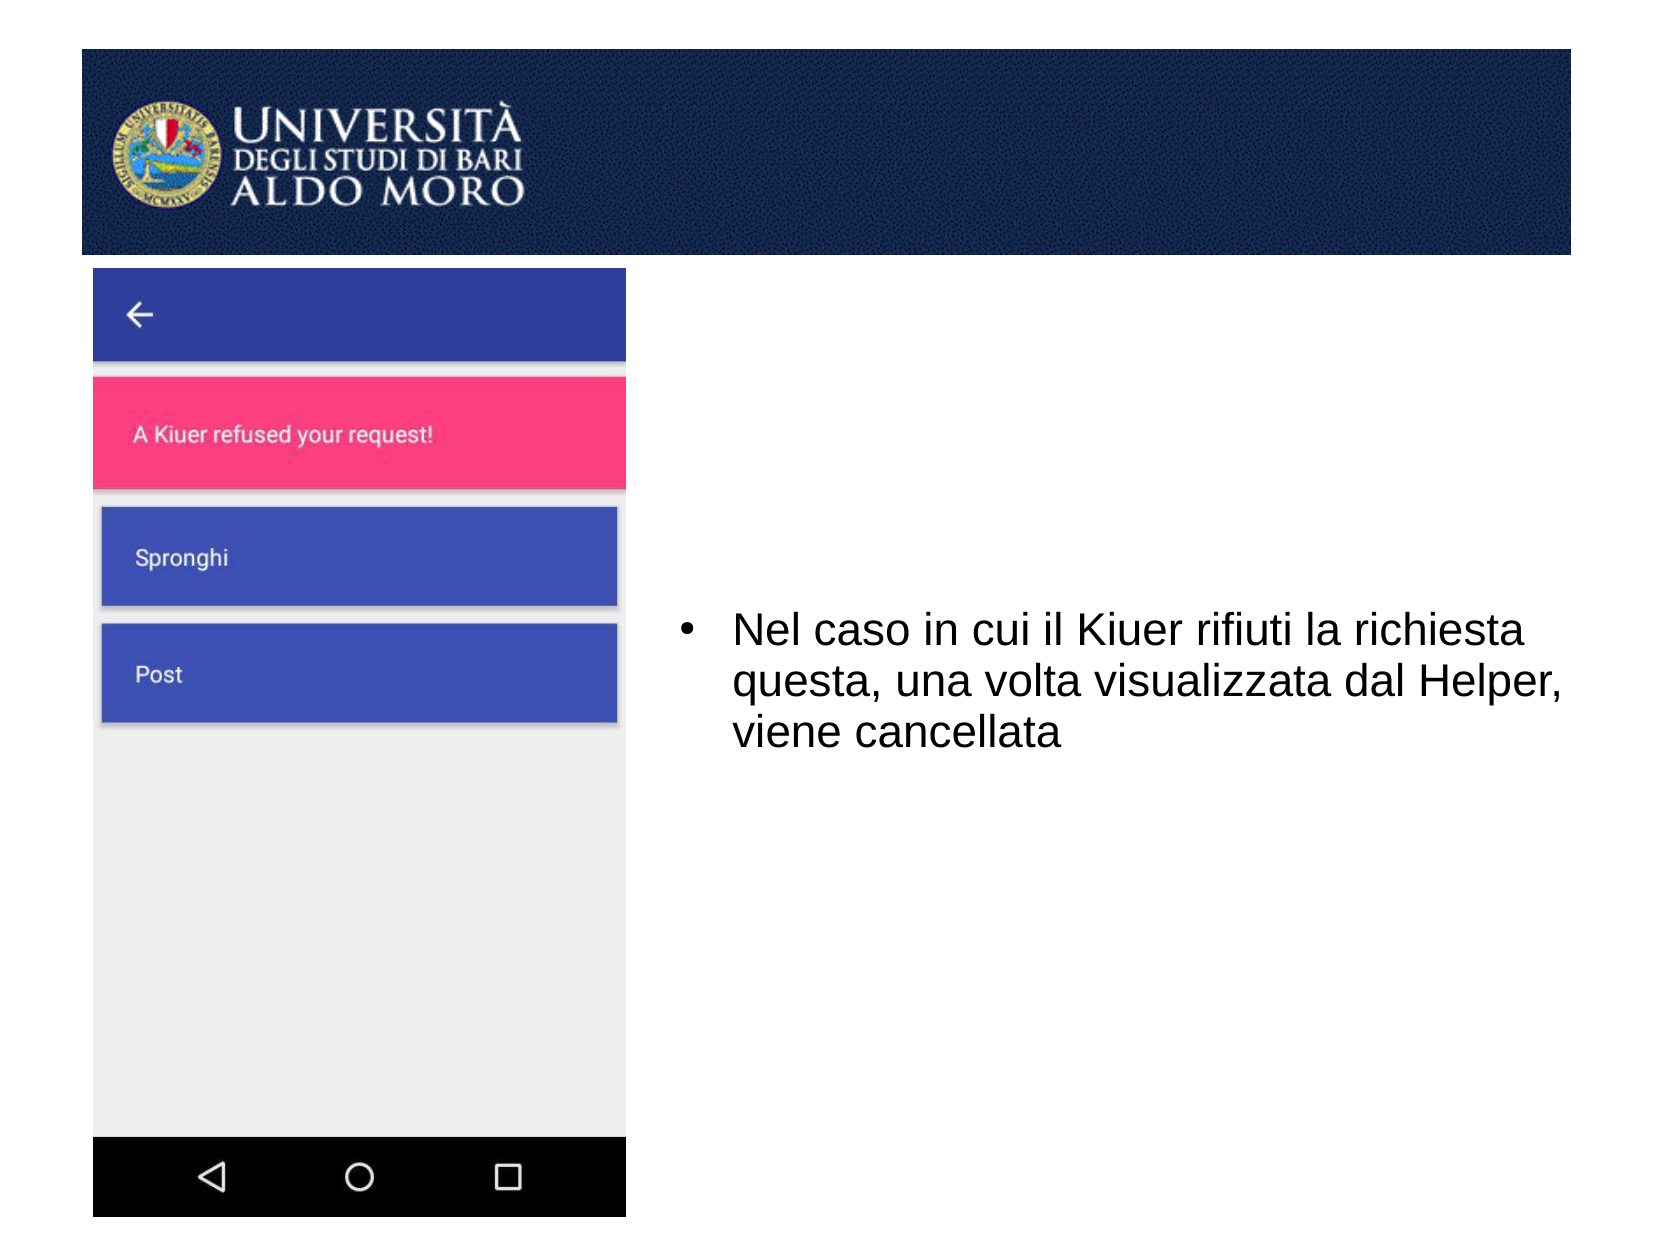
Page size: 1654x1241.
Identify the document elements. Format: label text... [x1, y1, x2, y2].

picture [82, 49, 1571, 255]
picture [93, 268, 626, 1217]
list Nel caso in cui il Kiuer rifiuti la richiesta questa, una volta visualizzata dal Helper, viene cancellata [661, 603, 1571, 1241]
